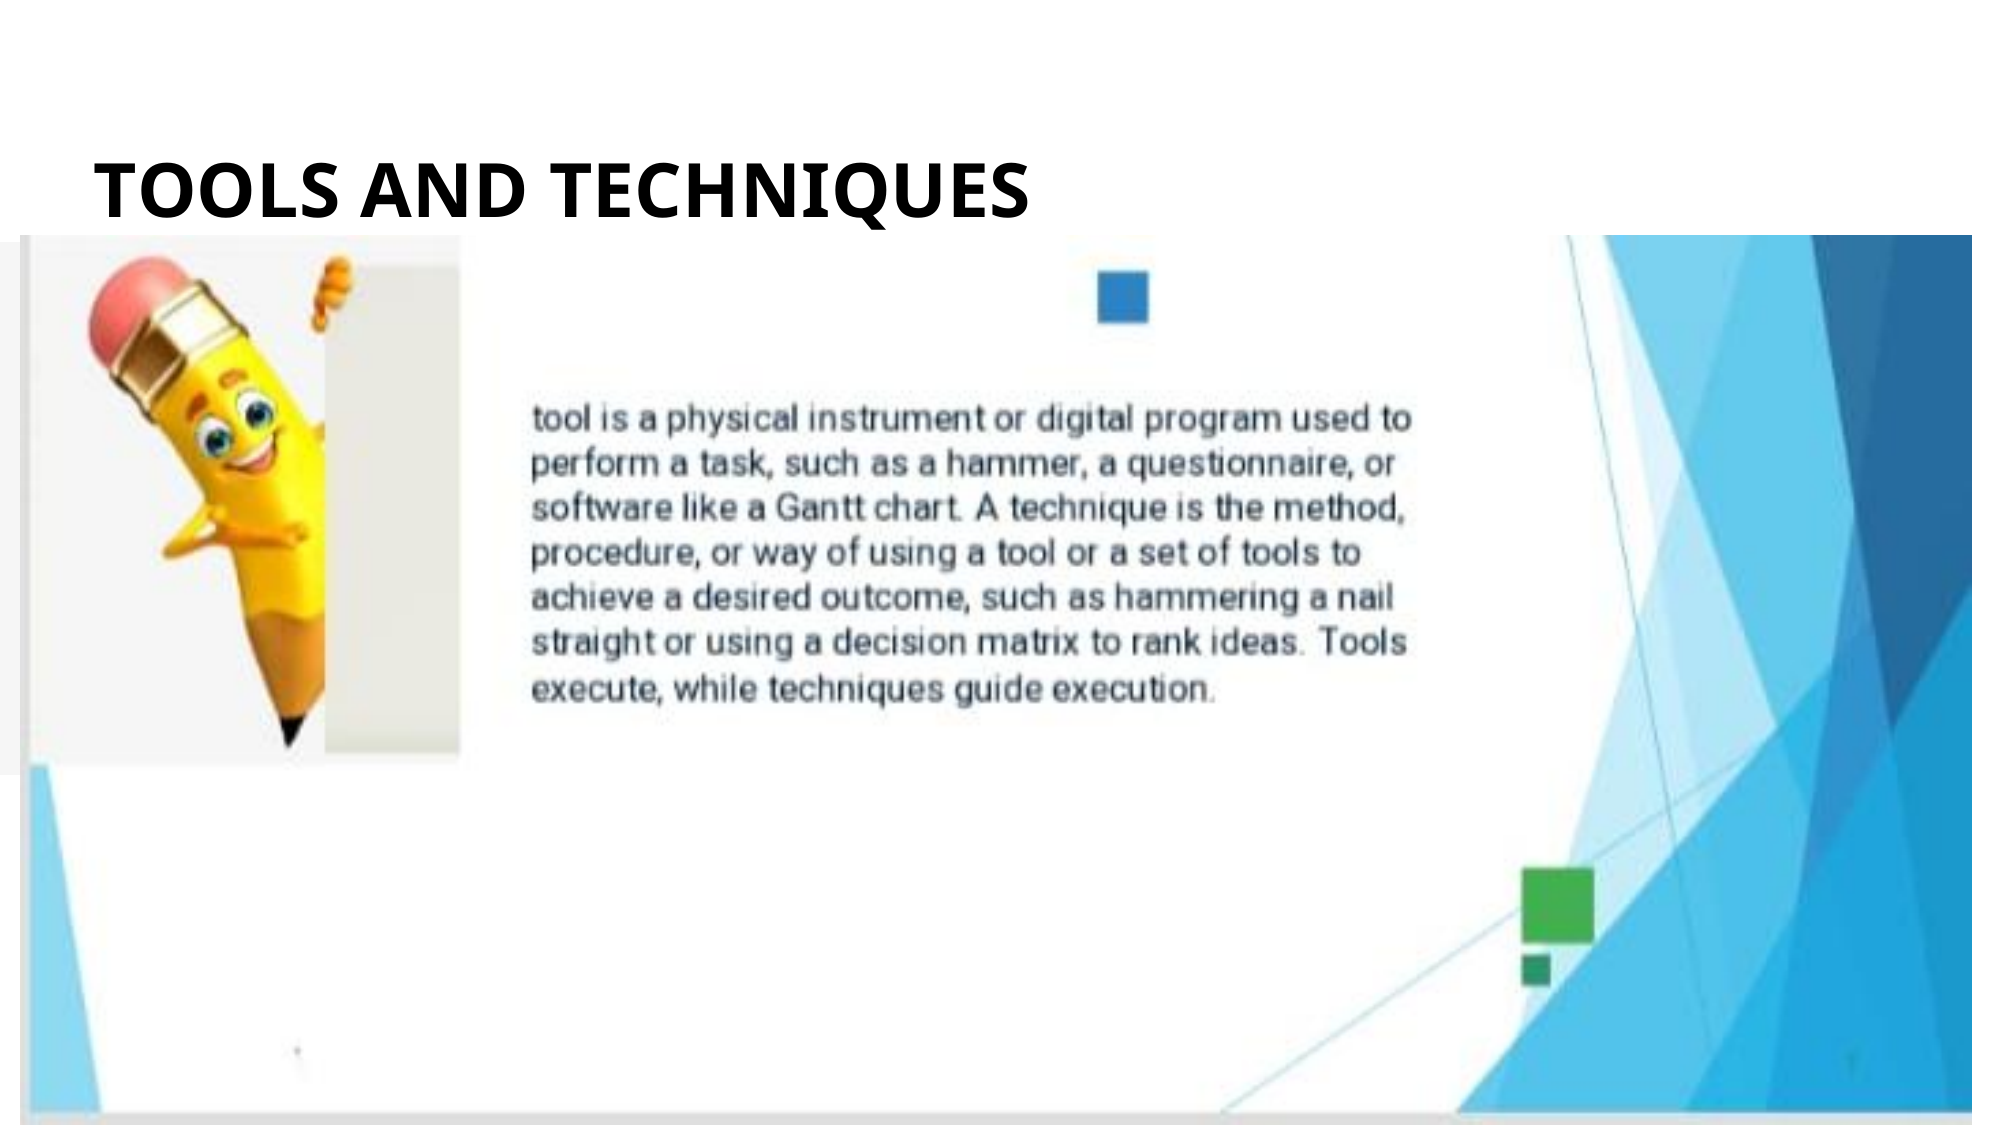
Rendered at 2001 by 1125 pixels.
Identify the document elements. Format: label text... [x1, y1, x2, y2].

picture [0, 235, 1972, 1125]
title TOOLS AND TECHNIQUES [91, 140, 1694, 235]
